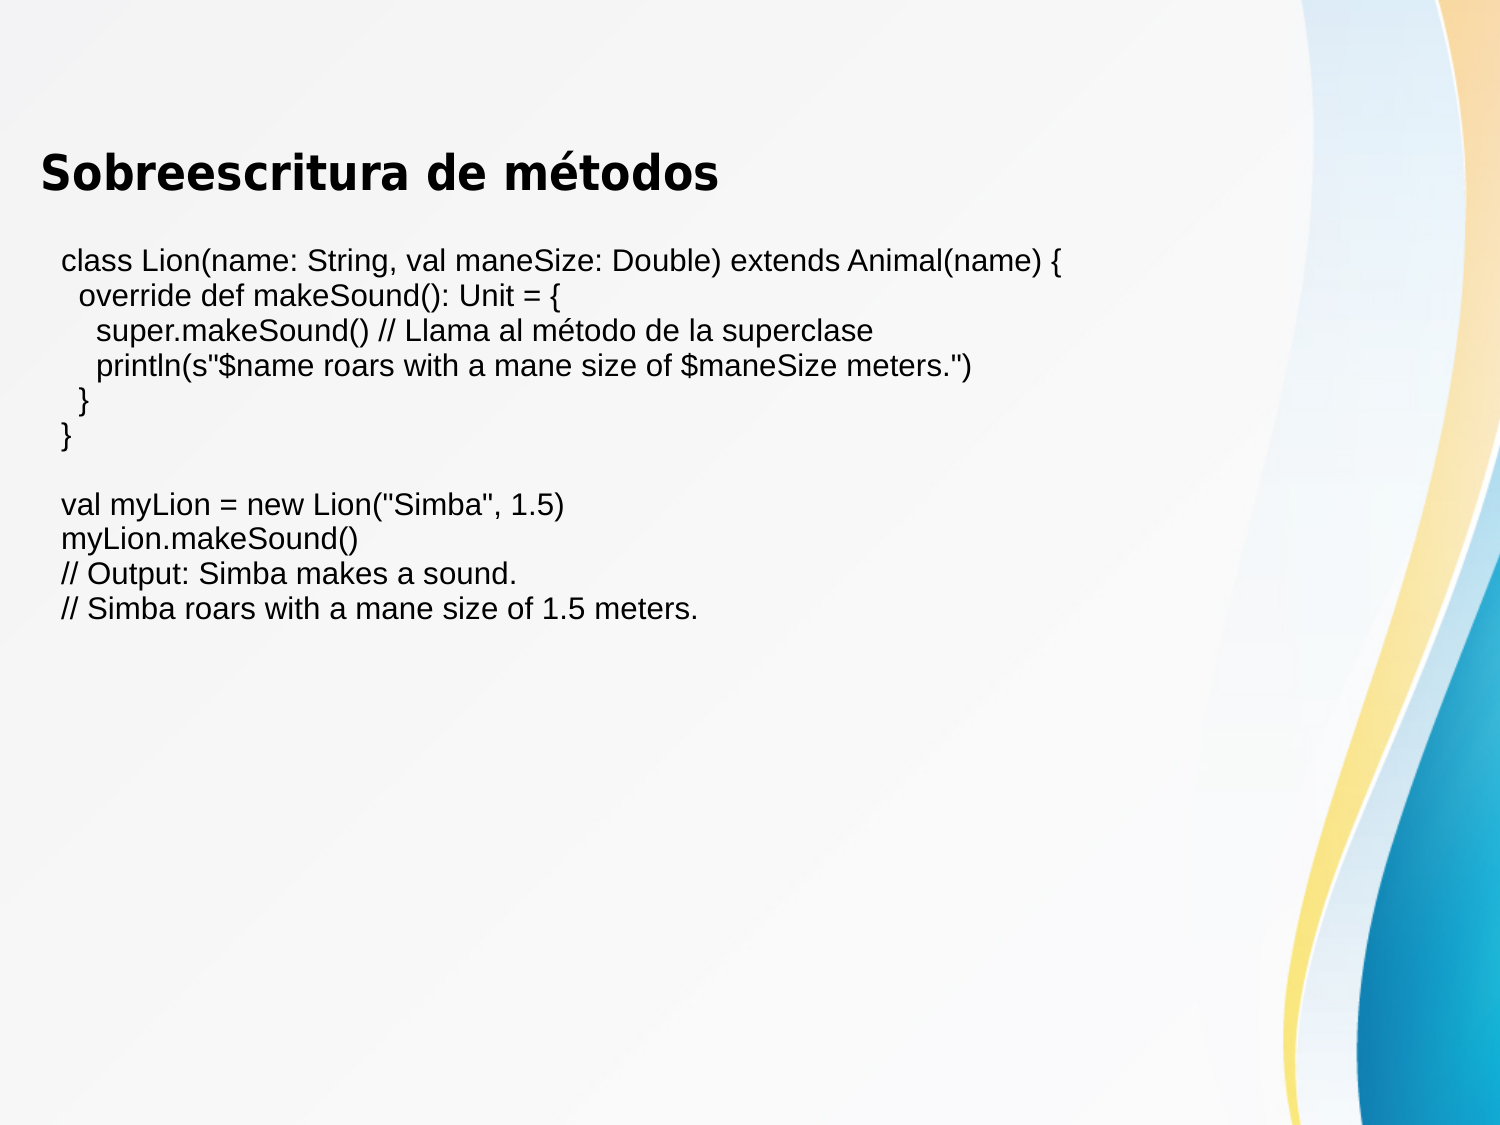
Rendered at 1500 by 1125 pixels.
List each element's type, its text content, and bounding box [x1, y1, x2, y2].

text_box Sobreescritura de métodos [27, 134, 1474, 206]
text_box class Lion(name: String, val maneSize: Double) extends Animal(name) { override def makeSound(): Unit = { super.makeSound() // Llama al método de la superclase println(s"$name roars with a mane size of $maneSize meters.") } } val myLion = new Lion("Simba", 1.5) myLion.makeSound() // Output: Simba makes a sound. // Simba roars with a mane size of 1.5 meters. [46, 236, 1359, 827]
picture [0, 0, 1500, 1125]
